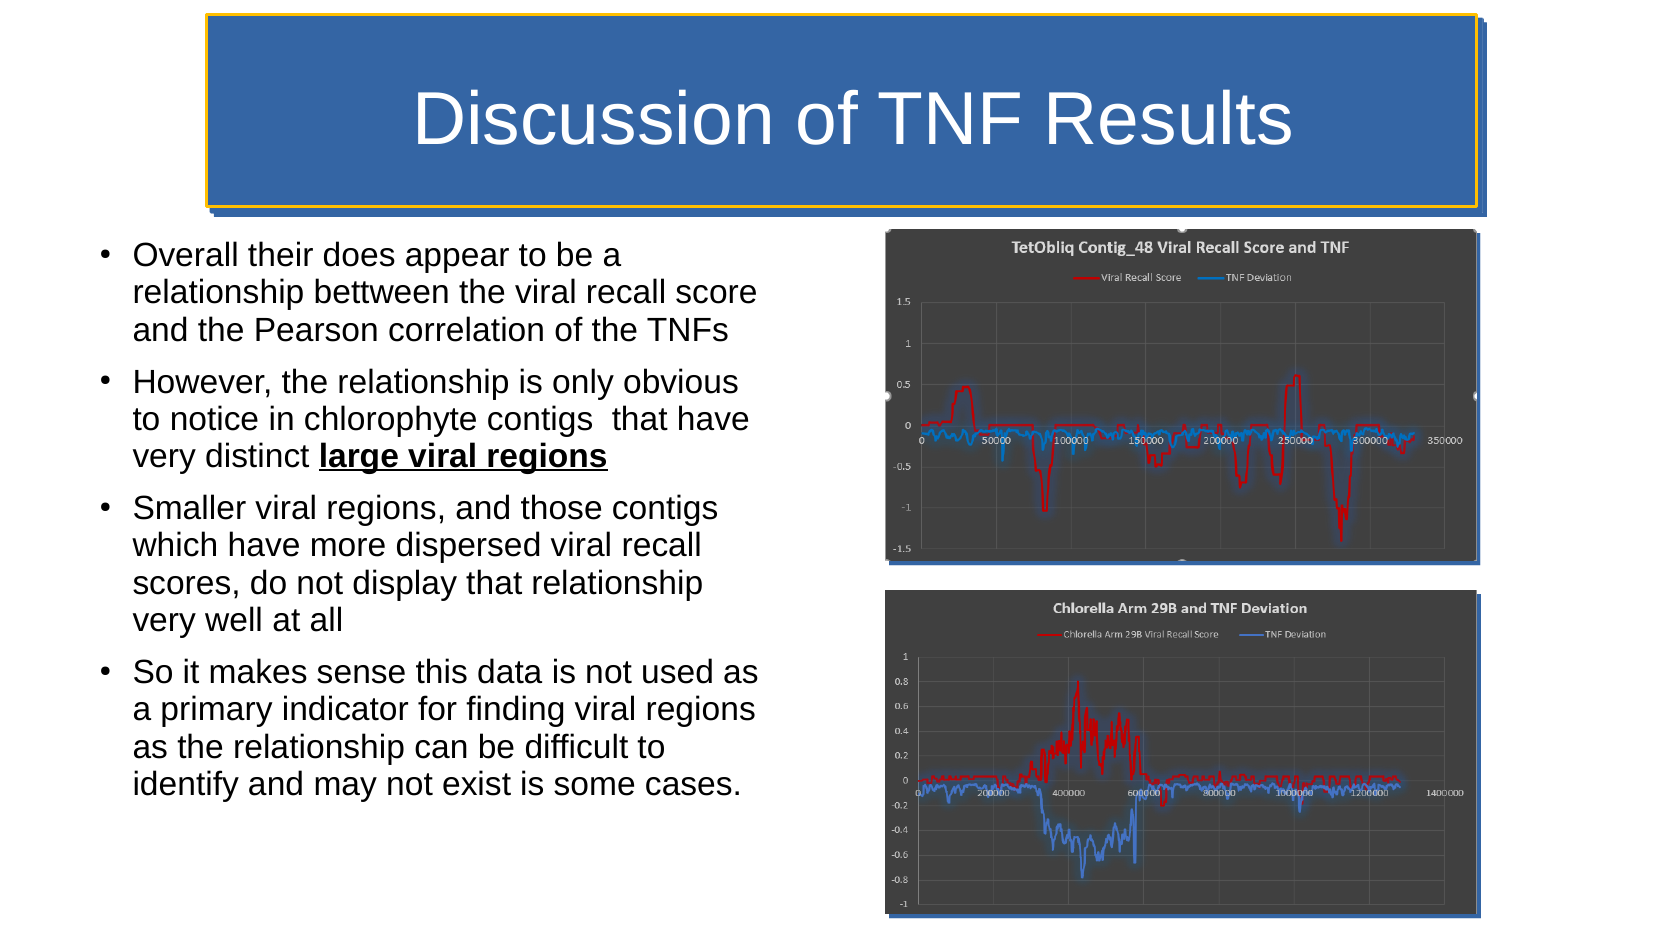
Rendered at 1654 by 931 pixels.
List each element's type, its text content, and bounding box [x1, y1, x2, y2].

title Discussion of TNF Results [277, 44, 1430, 192]
picture [885, 229, 1477, 562]
list Overall their does appear to be a relationship bettween the viral recall score and the Pearson correlation of the TNFs However, the relationship is only obvious to notice in chlorophyte contigs that have very distinct large viral regions Smaller viral regions, and those contigs which have more dispersed viral recall scores, do not display that relationship very well at all So it makes sense this data is not used as a primary indicator for finding viral regions as the relationship can be difficult to identify and may not exist is some cases. [88, 236, 768, 886]
picture [885, 590, 1477, 915]
